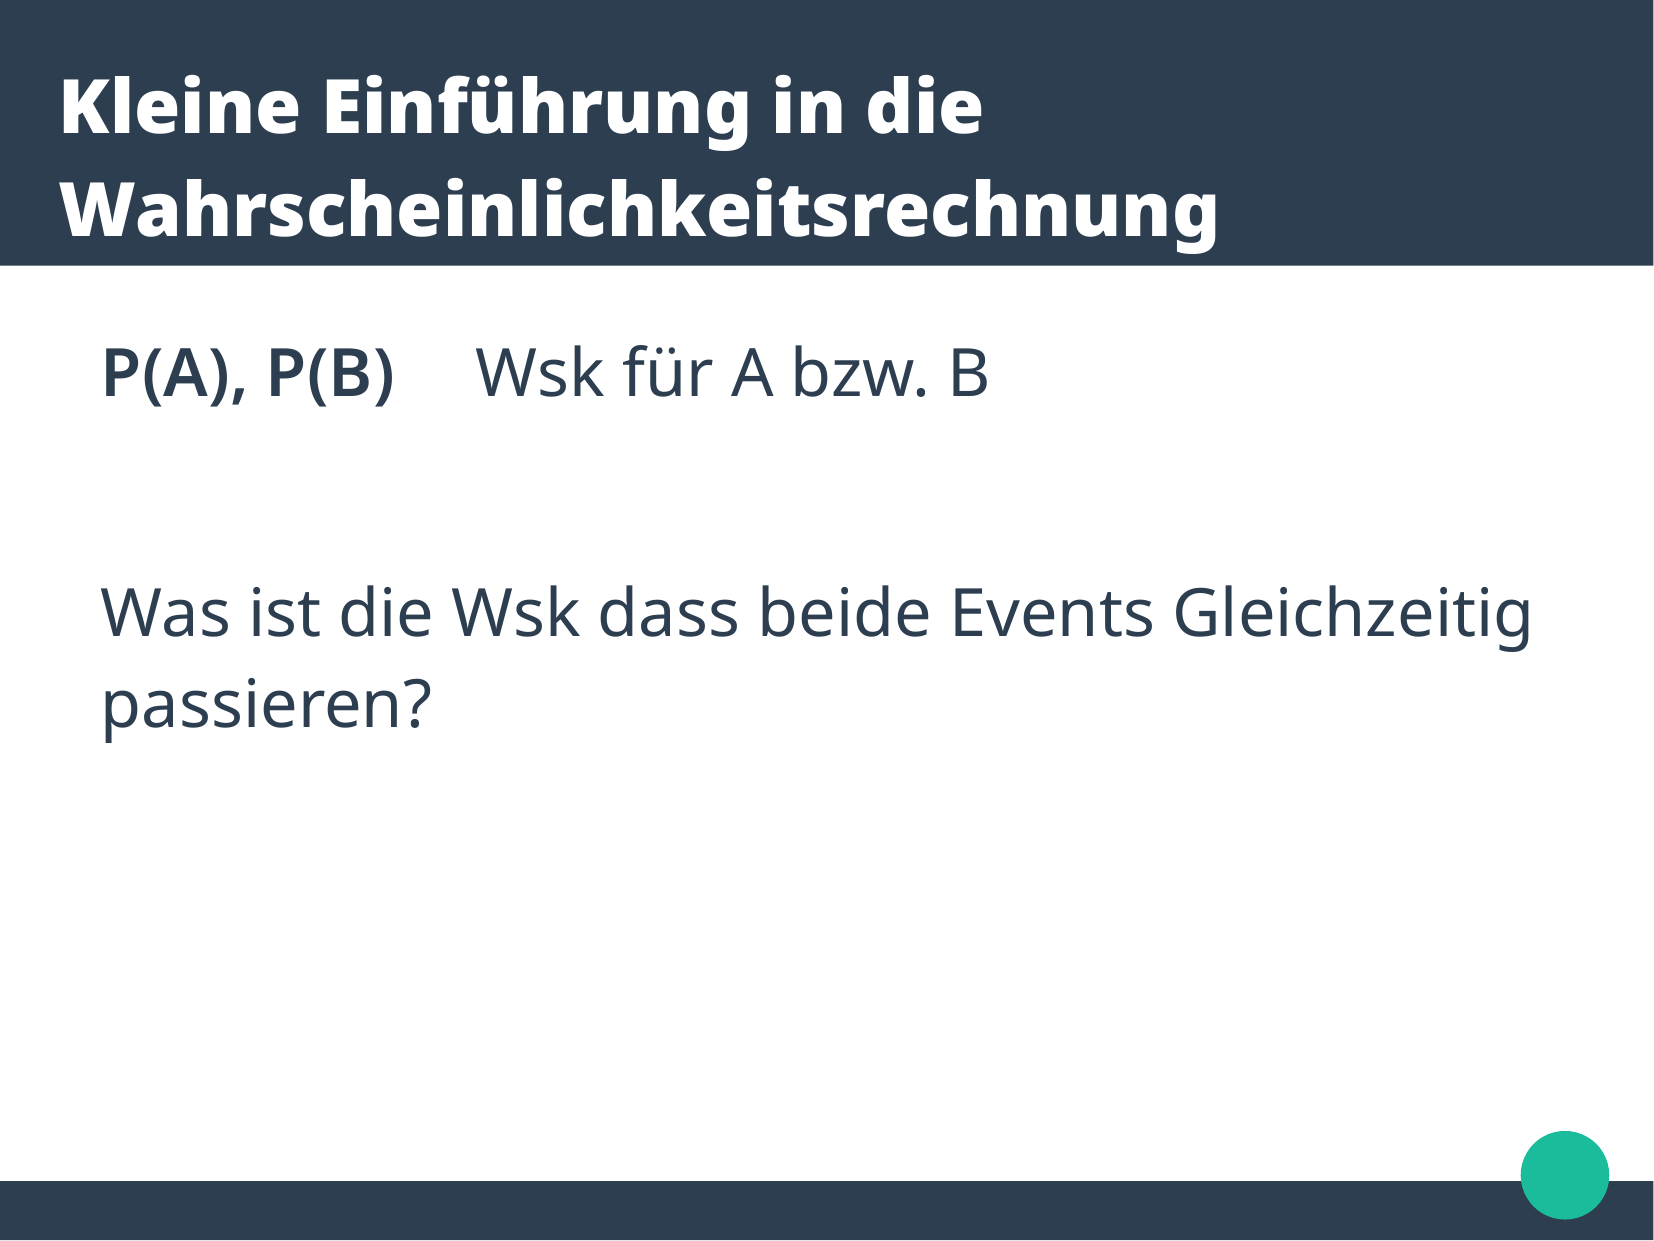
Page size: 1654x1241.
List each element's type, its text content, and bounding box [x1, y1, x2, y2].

title Kleine Einführung in die Wahrscheinlichkeitsrechnung [59, 53, 1595, 212]
list P(A), P(B) Wsk für A bzw. B Was ist die Wsk dass beide Events Gleichzeitig passieren? [30, 324, 1595, 1152]
